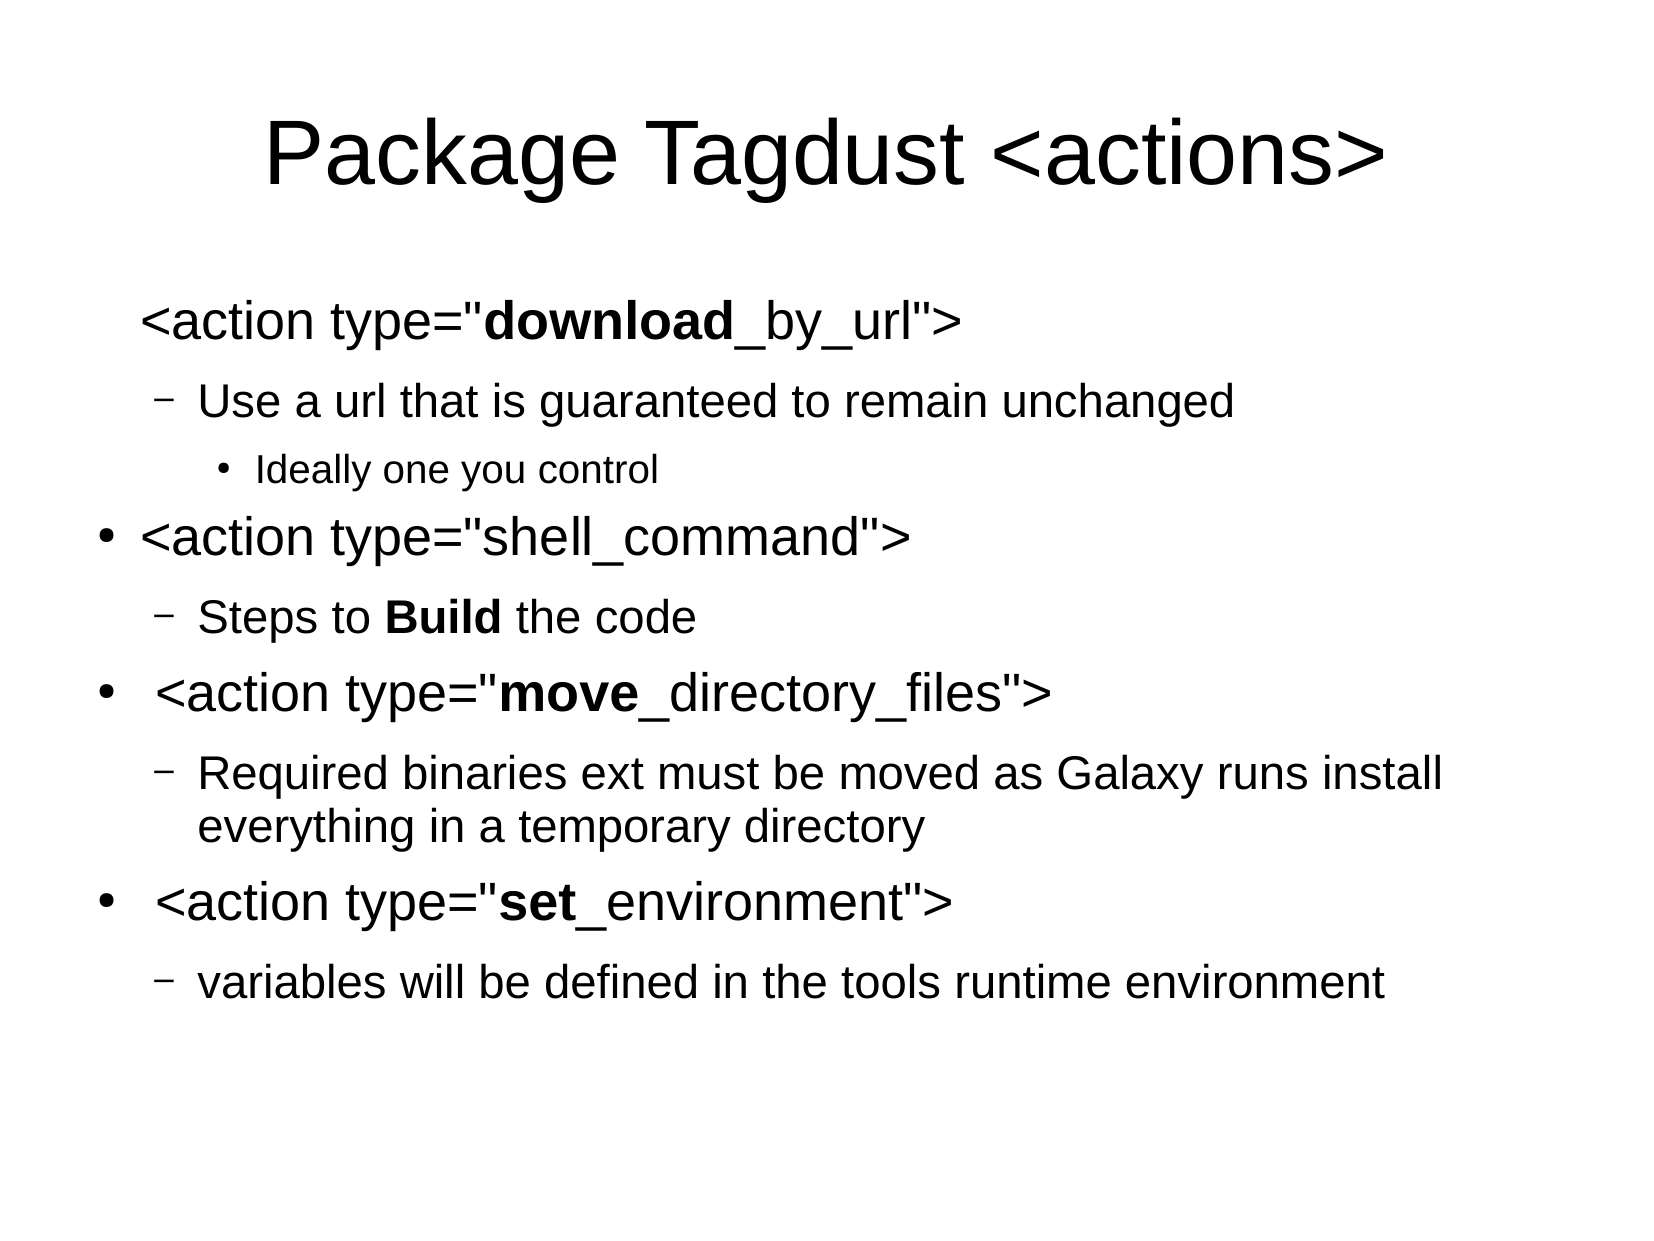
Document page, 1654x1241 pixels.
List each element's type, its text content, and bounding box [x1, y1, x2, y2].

title Package Tagdust <actions> [82, 49, 1571, 257]
list <action type="download_by_url"> Use a url that is guaranteed to remain unchanged Ideally one you control <action type="shell_command"> Steps to Build the code <action type="move_directory_files"> Required binaries ext must be moved as Galaxy runs install everything in a temporary directory <action type="set_environment"> variables will be defined in the tools runtime environment [82, 290, 1571, 1010]
